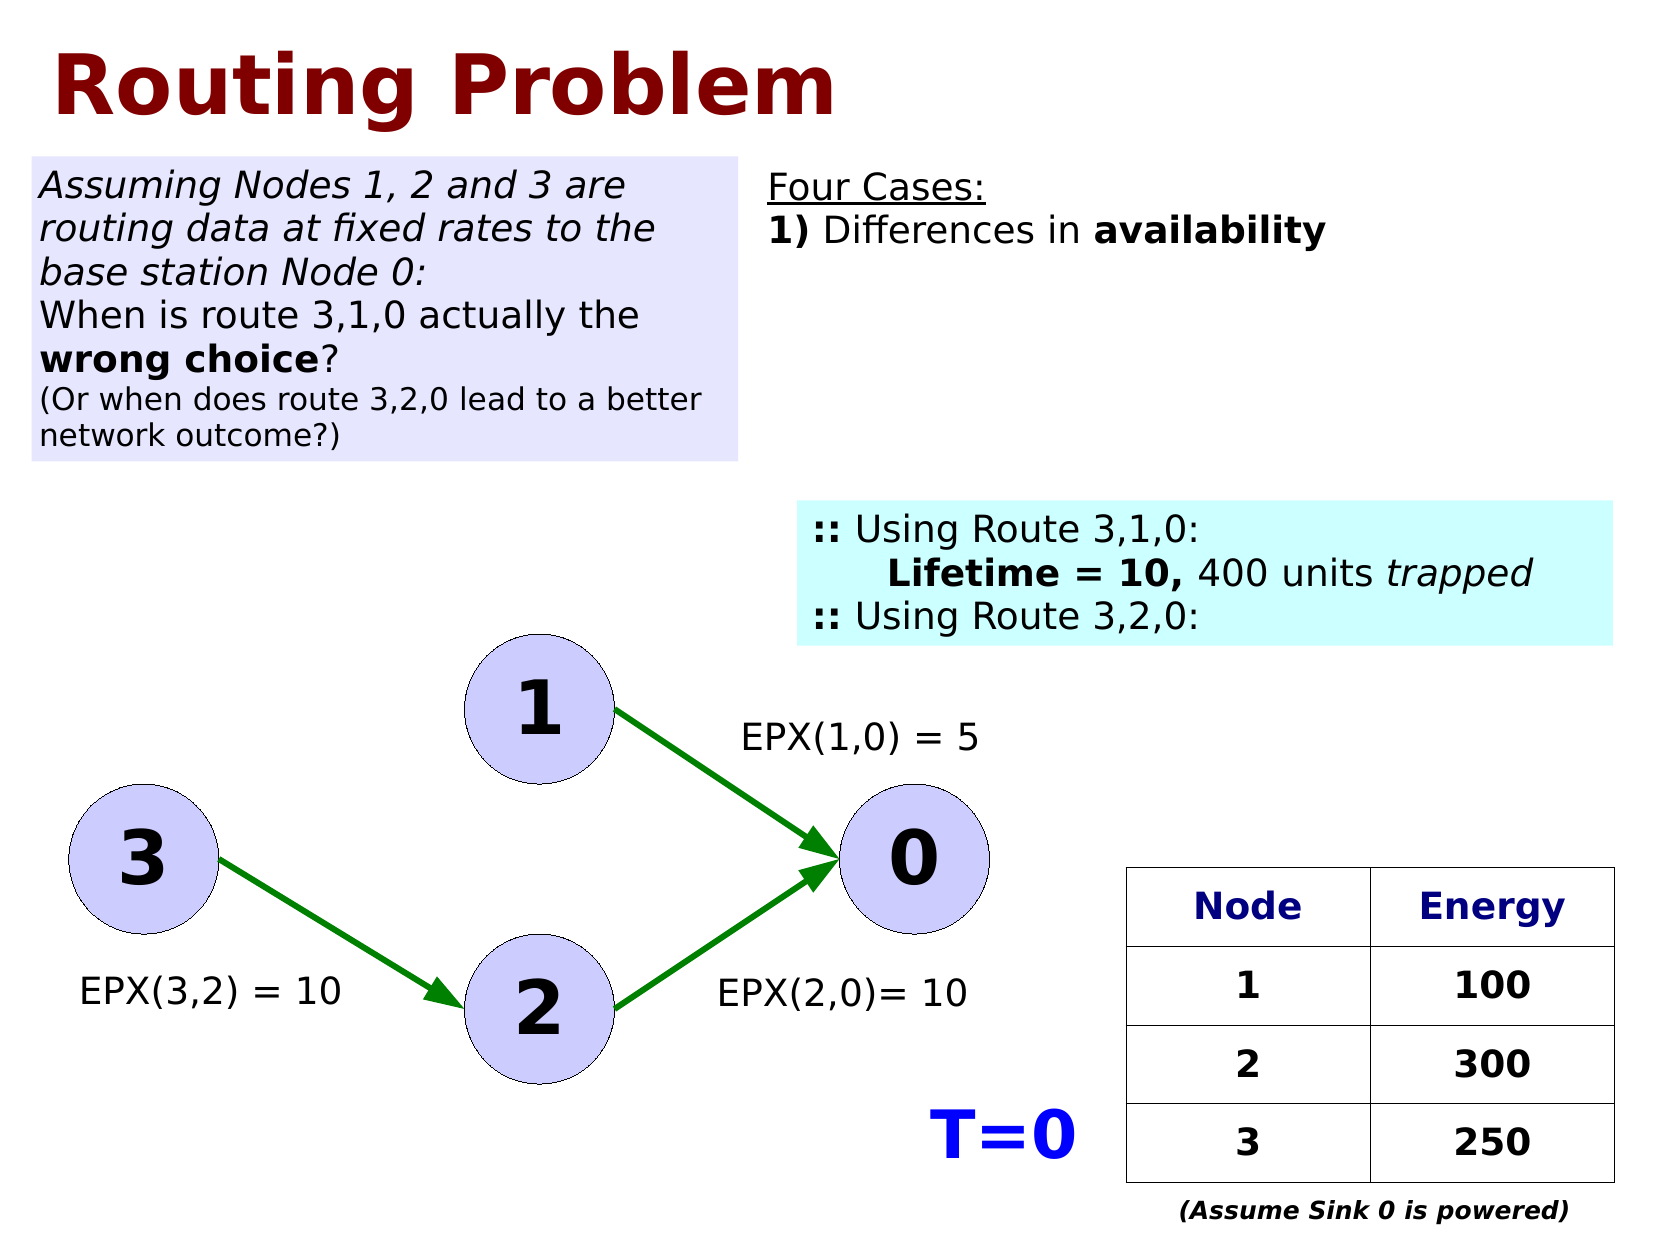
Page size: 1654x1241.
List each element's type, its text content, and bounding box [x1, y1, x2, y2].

table_cell 300 [1371, 1026, 1614, 1103]
table_cell 250 [1371, 1104, 1614, 1182]
text_box 3 [68, 784, 219, 935]
table_cell 2 [1127, 1026, 1370, 1103]
text_box EPX(2,0)= 10 [701, 964, 984, 1055]
text_box Four Cases: 1) Differences in availability [752, 157, 1399, 434]
text_box EPX(1,0) = 5 [725, 708, 996, 768]
text_box T=0 [915, 1089, 1093, 1182]
text_box 2 [464, 934, 615, 1085]
text_box EPX(3,2) = 10 [64, 962, 358, 1021]
table_cell 1 [1127, 947, 1370, 1025]
table_header Node [1127, 868, 1370, 946]
text_box 0 [839, 784, 990, 935]
text_box (Assume Sink 0 is powered) [1147, 1188, 1602, 1233]
table_cell 3 [1127, 1104, 1370, 1182]
text_box :: Using Route 3,1,0: Lifetime = 10, 400 units trapped :: Using Route 3,2,0: [797, 500, 1613, 646]
text_box 1 [464, 634, 615, 785]
table_cell 100 [1371, 947, 1614, 1025]
table_header Energy [1371, 868, 1614, 946]
text_box Assuming Nodes 1, 2 and 3 are routing data at fixed rates to the base station Node 0: When is route 3,1,0 actually the wrong choice? (Or when does route 3,2,0 lead to a better network outcome?) [31, 156, 739, 462]
title Routing Problem [51, 0, 1654, 173]
